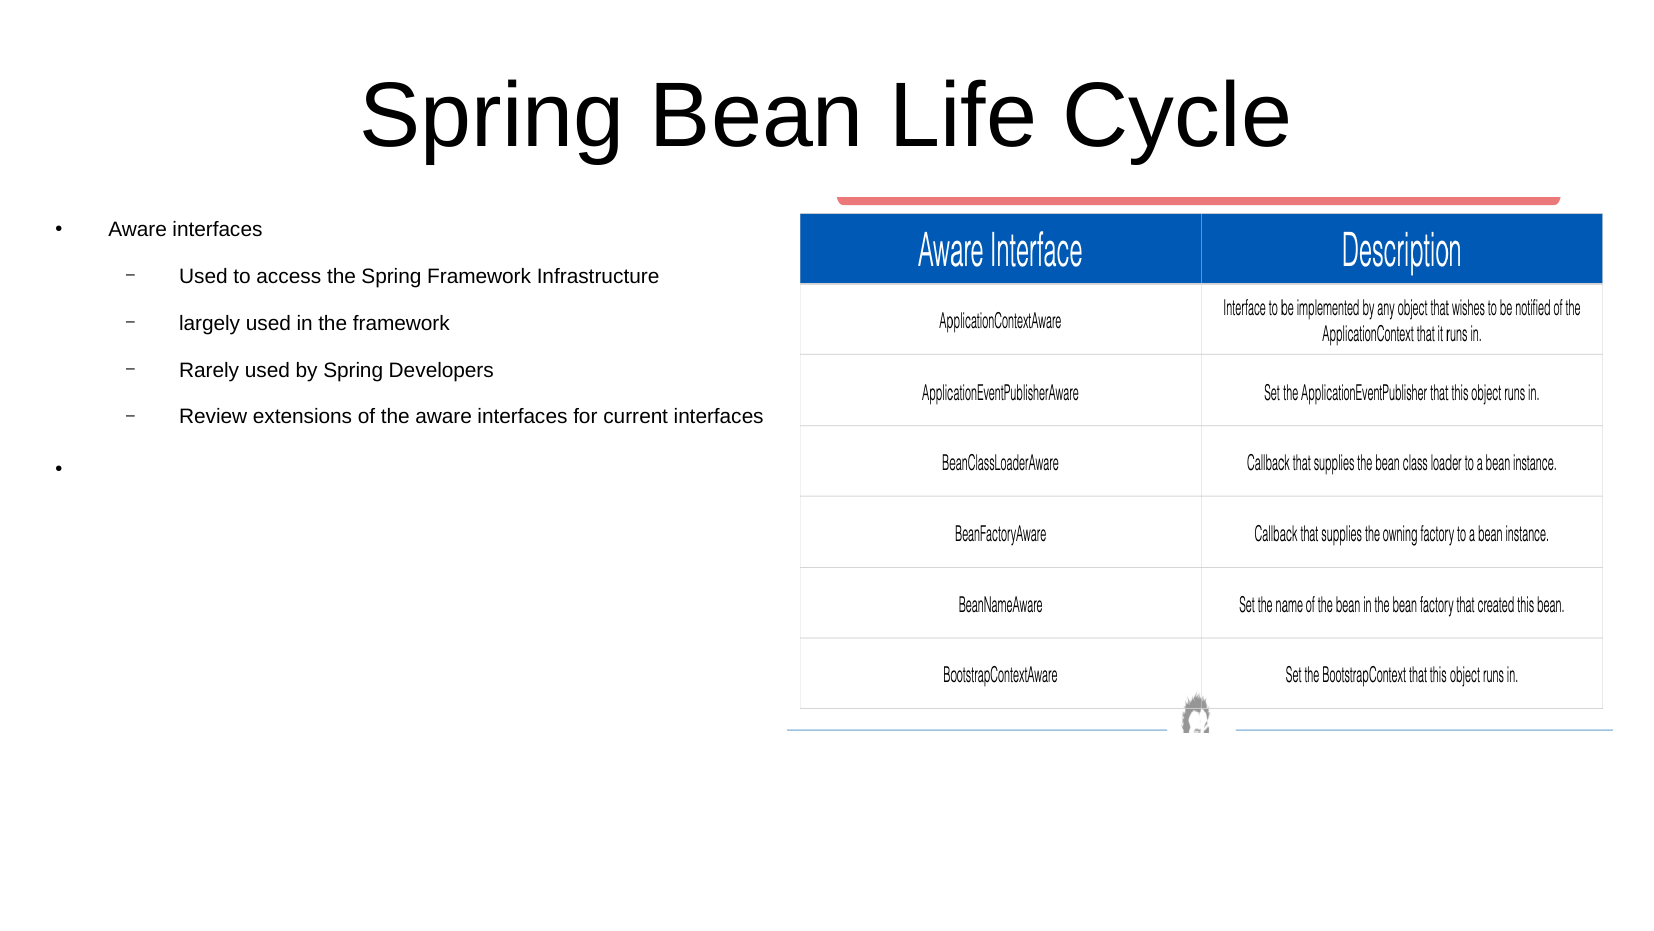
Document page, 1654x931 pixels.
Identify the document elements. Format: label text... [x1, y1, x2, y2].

list Aware interfaces Used to access the Spring Framework Infrastructure largely used in the framework Rarely used by Spring Developers Review extensions of the aware interfaces for current interfaces [37, 217, 1571, 901]
picture [787, 197, 1613, 733]
title Spring Bean Life Cycle [82, 37, 1571, 193]
